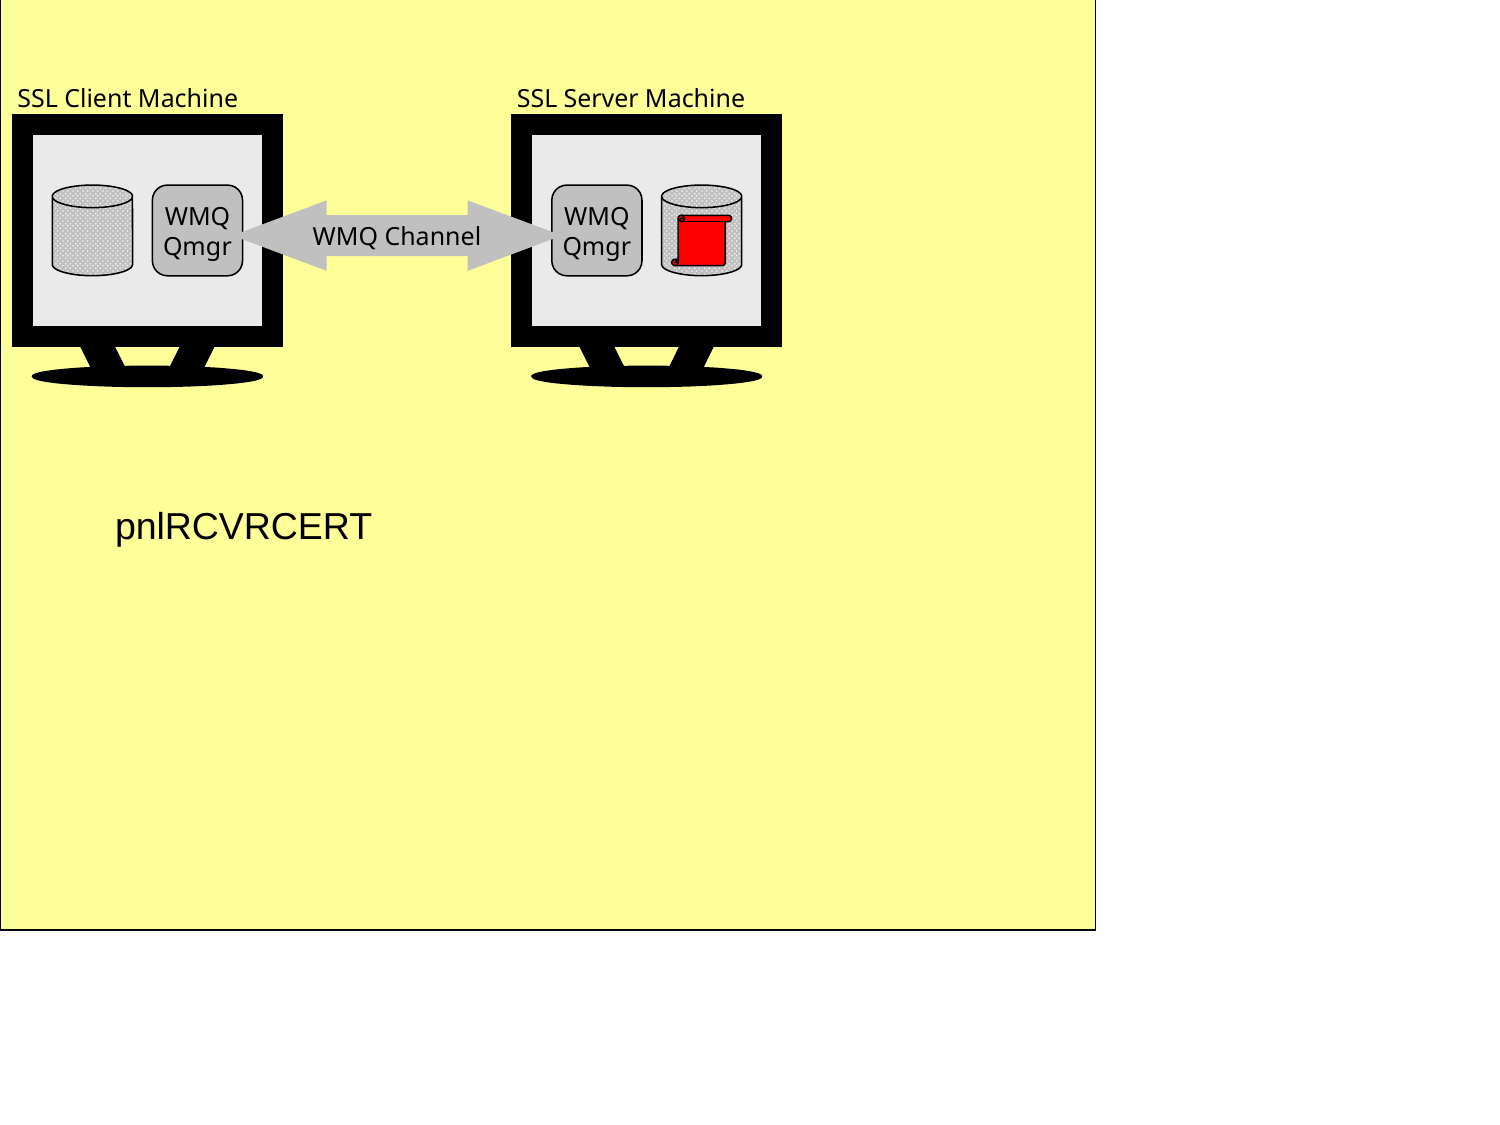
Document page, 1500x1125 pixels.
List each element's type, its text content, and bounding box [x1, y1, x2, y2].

text_box WMQ Qmgr [152, 185, 243, 276]
text_box WMQ Qmgr [551, 185, 642, 276]
text_box SSL Client Machine [2, 74, 333, 120]
text_box [0, 0, 1095, 930]
text_box WMQ Channel [262, 215, 533, 256]
text_box pnlRCVRCERT [100, 494, 389, 555]
text_box SSL Server Machine [501, 74, 832, 120]
